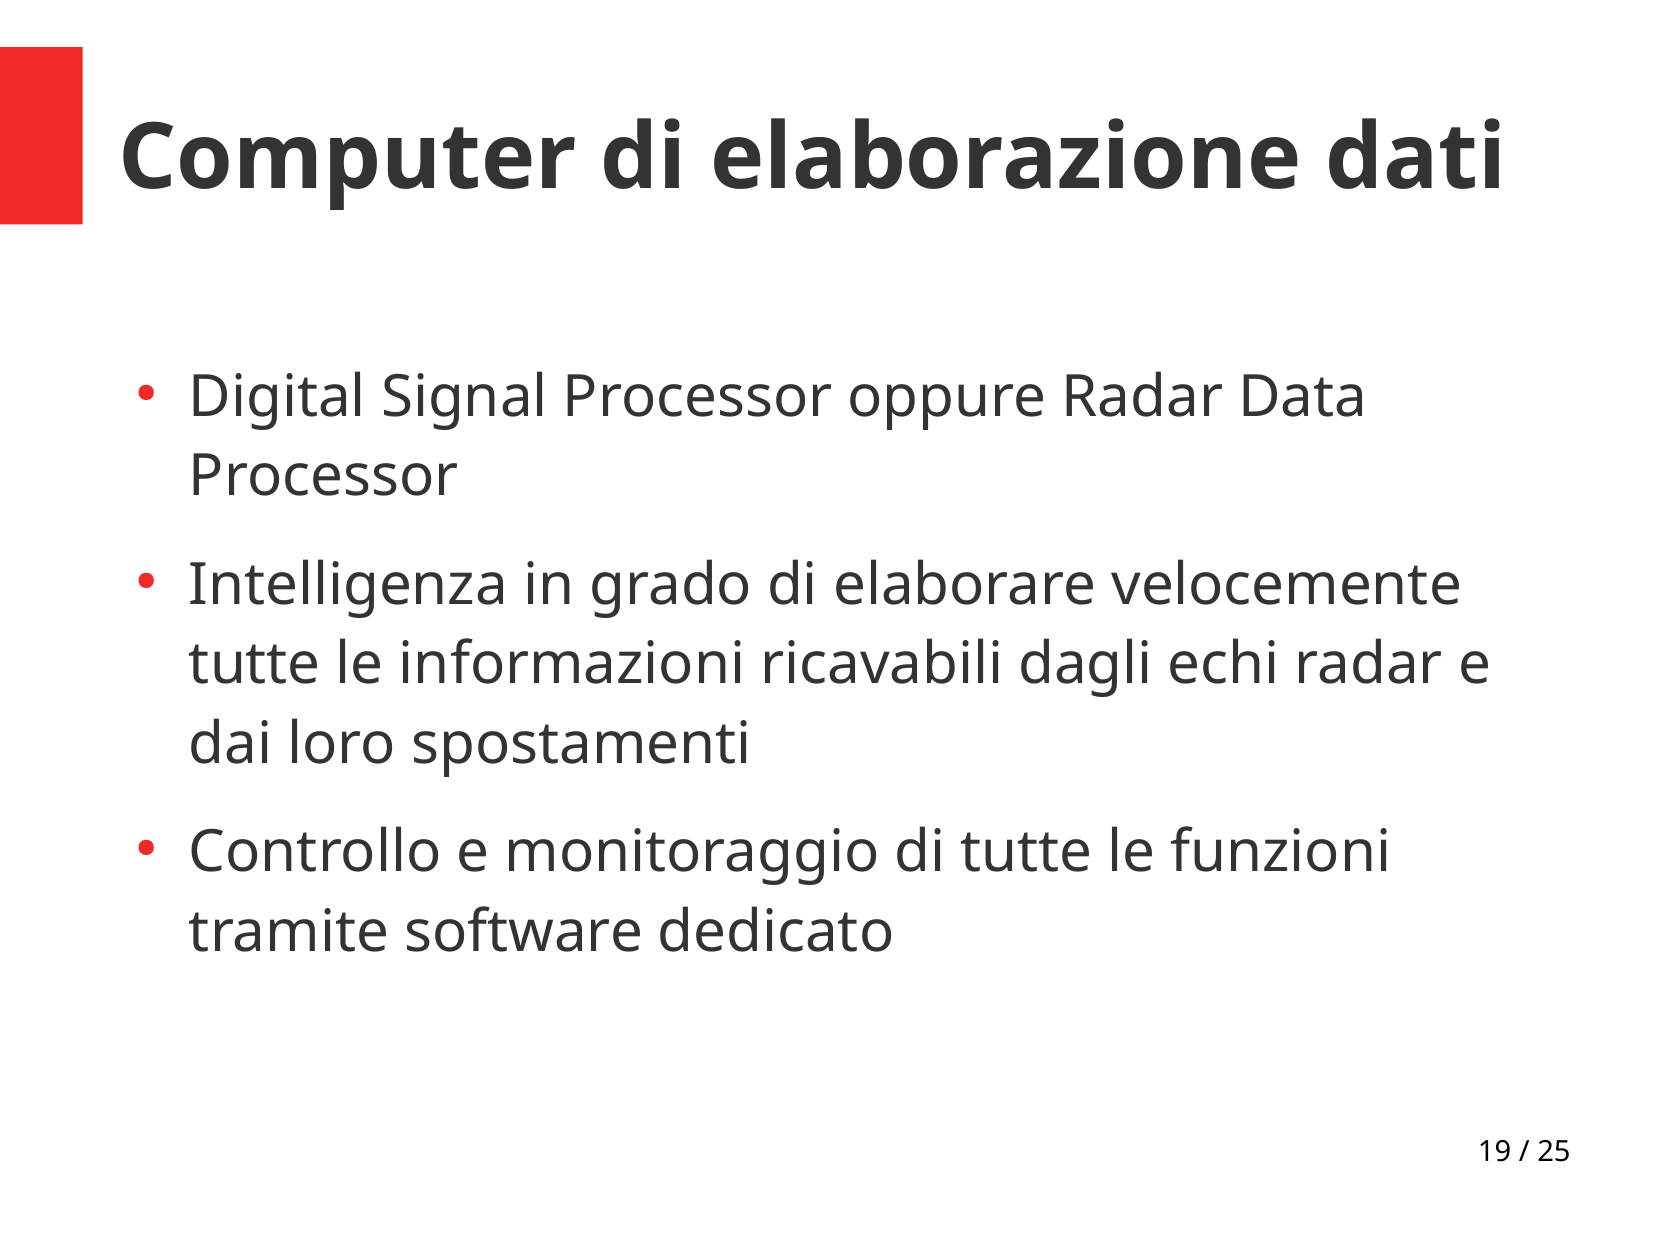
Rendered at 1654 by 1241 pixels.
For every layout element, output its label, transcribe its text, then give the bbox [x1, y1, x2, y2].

list Digital Signal Processor oppure Radar Data Processor Intelligenza in grado di elaborare velocemente tutte le informazioni ricavabili dagli echi radar e dai loro spostamenti Controllo e monitoraggio di tutte le funzioni tramite software dedicato [118, 354, 1536, 1074]
title Computer di elaborazione dati [118, 45, 1571, 260]
